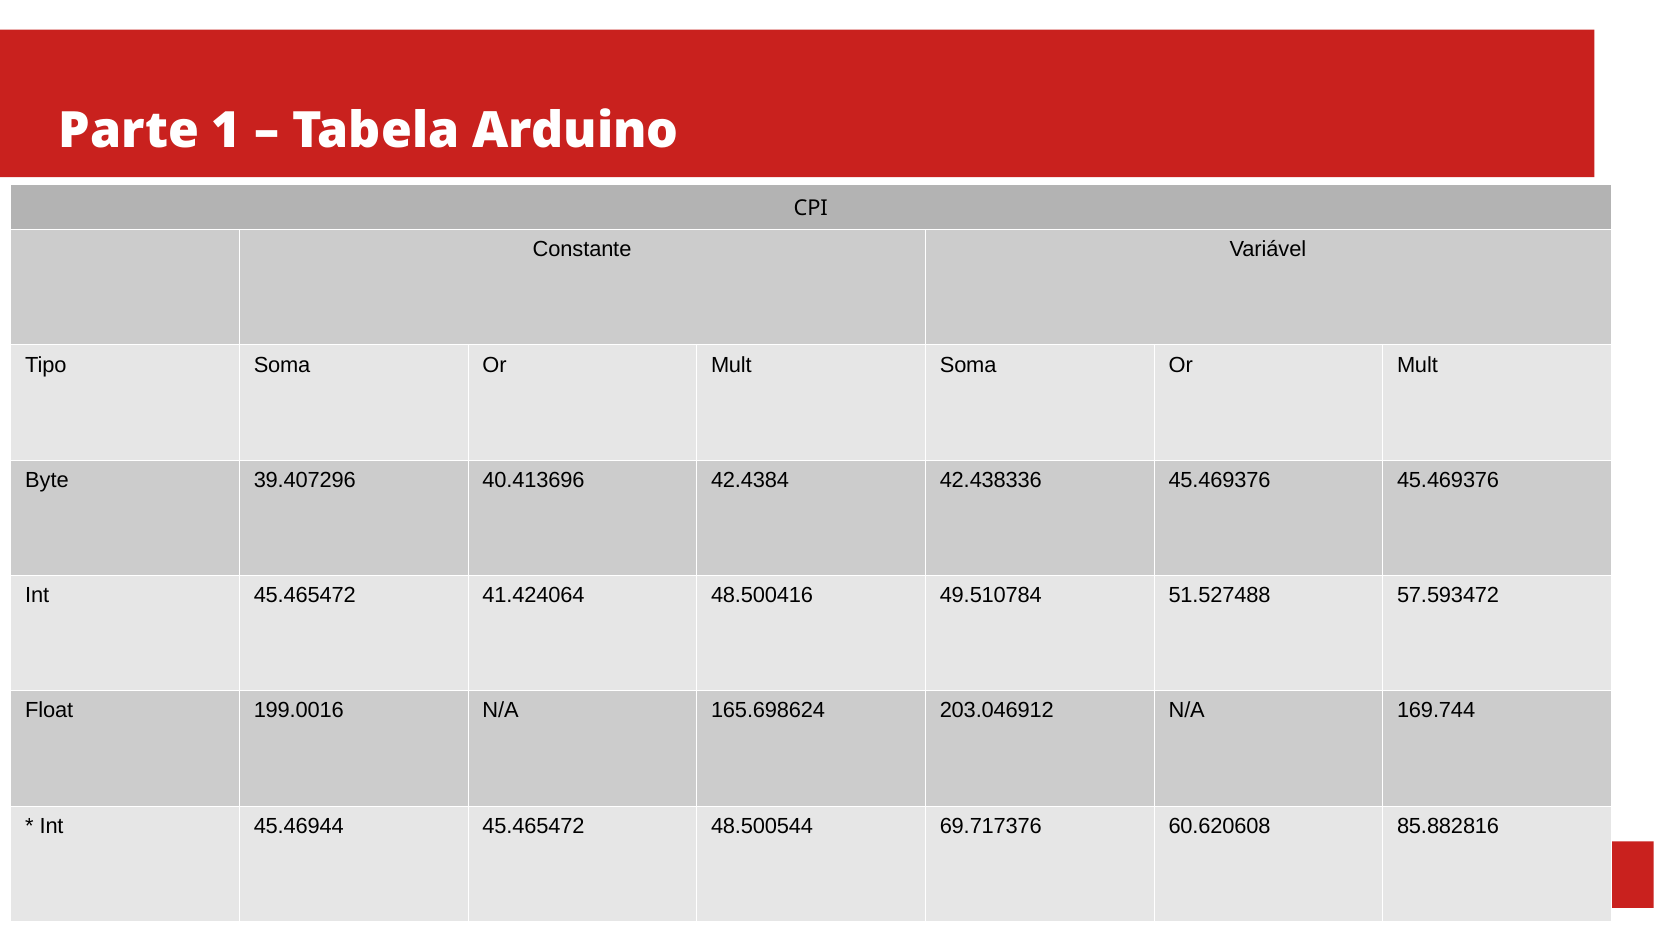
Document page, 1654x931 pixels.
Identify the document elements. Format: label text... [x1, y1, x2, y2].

table_cell Or [1155, 345, 1382, 460]
table_cell Mult [697, 345, 925, 460]
table_cell Variável [926, 230, 1611, 344]
table_cell 48.500544 [697, 807, 925, 921]
table_cell 42.4384 [697, 461, 925, 575]
table_cell 45.465472 [469, 807, 696, 921]
table_cell 45.46944 [240, 807, 468, 921]
table_cell 40.413696 [469, 461, 696, 575]
table_cell 60.620608 [1155, 807, 1382, 921]
table_cell 57.593472 [1383, 576, 1611, 690]
table_cell 203.046912 [926, 691, 1154, 806]
table_cell 69.717376 [926, 807, 1154, 921]
table_cell 169.744 [1383, 691, 1611, 806]
table_cell Float [11, 691, 239, 806]
table_cell 45.469376 [1383, 461, 1611, 575]
table_cell [11, 230, 239, 344]
table_cell 49.510784 [926, 576, 1154, 690]
table_cell Or [469, 345, 696, 460]
table_header CPI [11, 185, 1611, 229]
title Parte 1 – Tabela Arduino [59, 44, 1595, 163]
table_cell 45.469376 [1155, 461, 1382, 575]
table_cell Mult [1383, 345, 1611, 460]
table_cell Int [11, 576, 239, 690]
table_cell 199.0016 [240, 691, 468, 806]
table_cell 85.882816 [1383, 807, 1611, 921]
table_cell N/A [1155, 691, 1382, 806]
table_cell 42.438336 [926, 461, 1154, 575]
table_cell 51.527488 [1155, 576, 1382, 690]
table_cell Soma [240, 345, 468, 460]
table_cell Byte [11, 461, 239, 575]
table_cell N/A [469, 691, 696, 806]
table_cell Constante [240, 230, 925, 344]
table_cell 45.465472 [240, 576, 468, 690]
table_cell Tipo [11, 345, 239, 460]
table_cell 48.500416 [697, 576, 925, 690]
table_cell 39.407296 [240, 461, 468, 575]
table_cell Soma [926, 345, 1154, 460]
table_cell 41.424064 [469, 576, 696, 690]
table_cell 165.698624 [697, 691, 925, 806]
table_cell * Int [11, 807, 239, 921]
